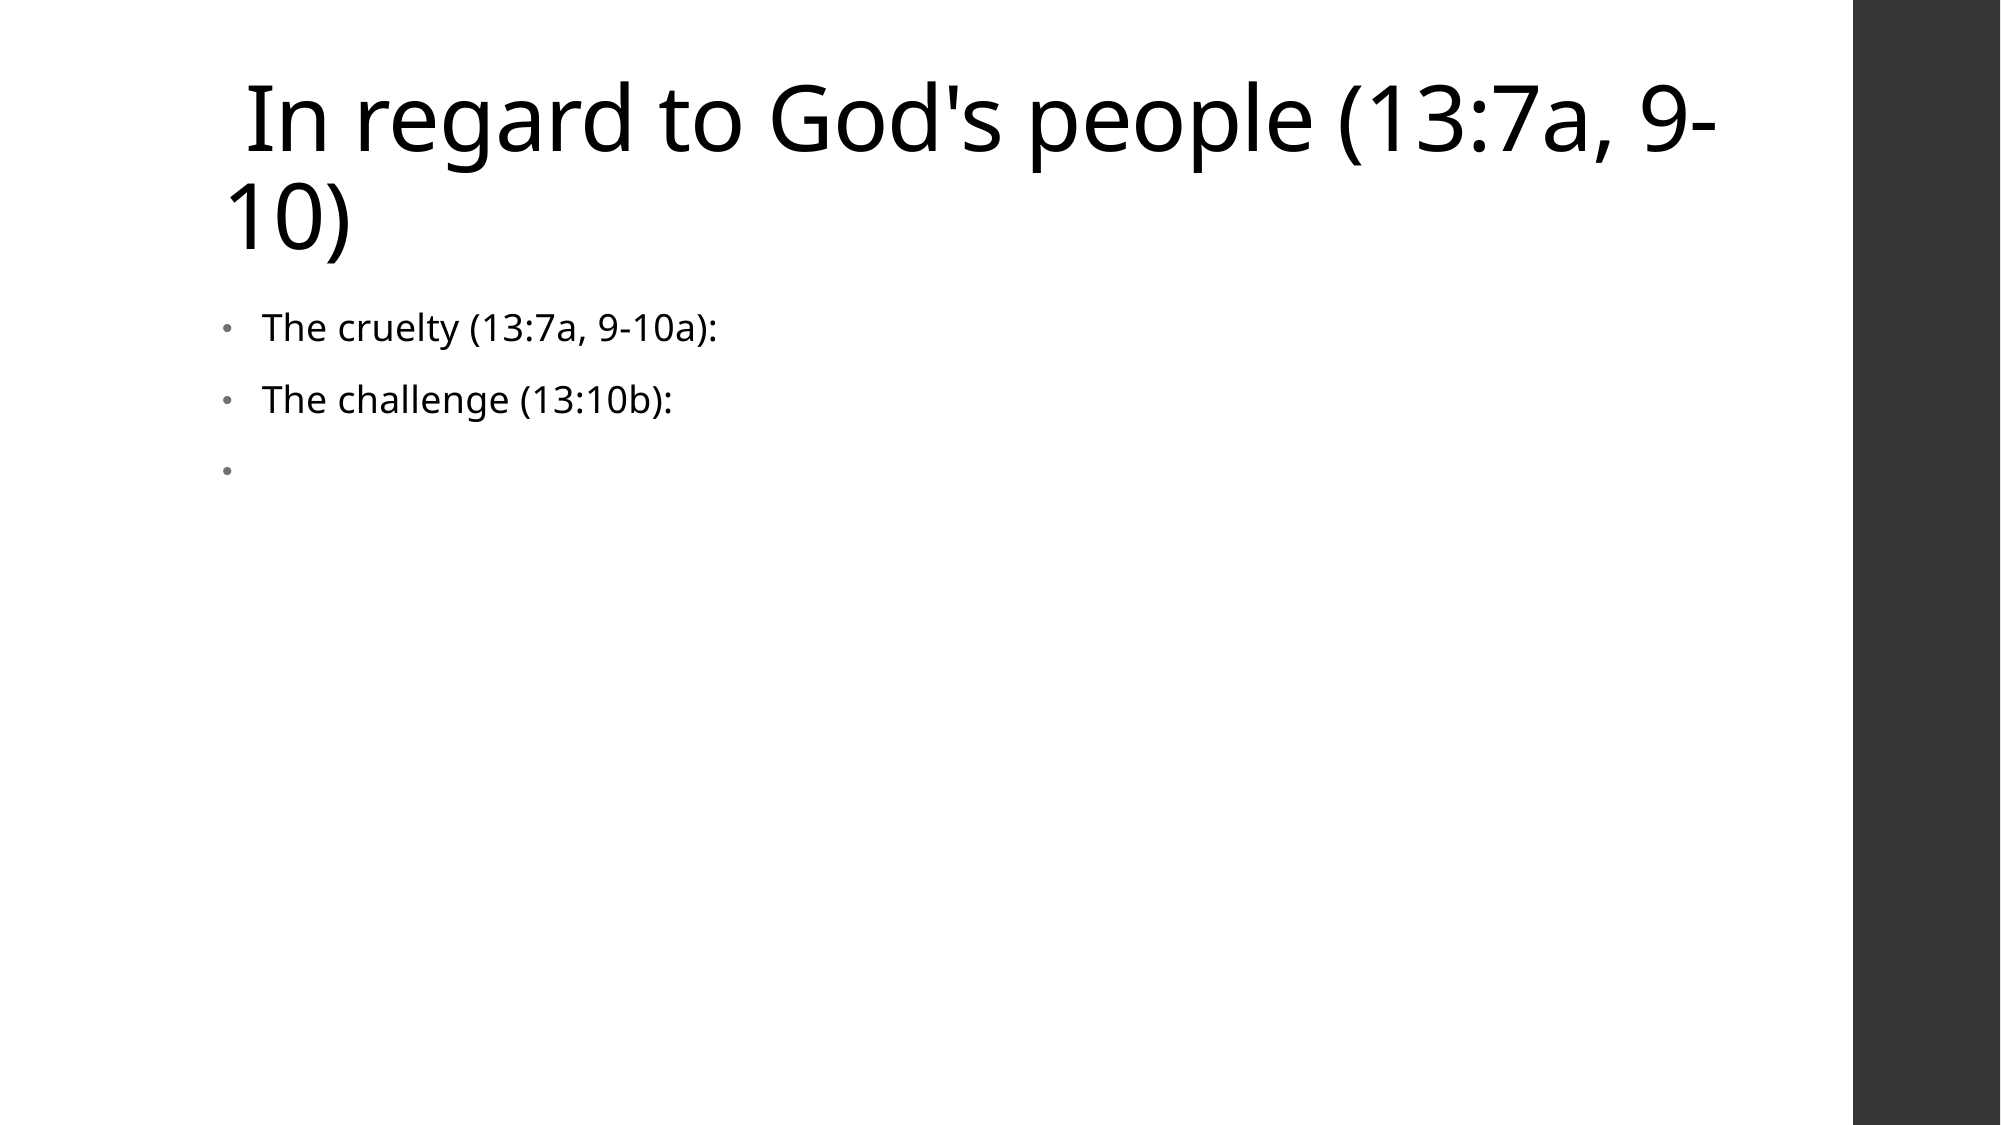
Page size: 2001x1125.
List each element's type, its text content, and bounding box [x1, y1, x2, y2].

list The cruelty (13:7a, 9-10a): The challenge (13:10b): [206, 299, 1617, 1014]
title In regard to God's people (13:7a, 9-10) [206, 60, 1797, 278]
